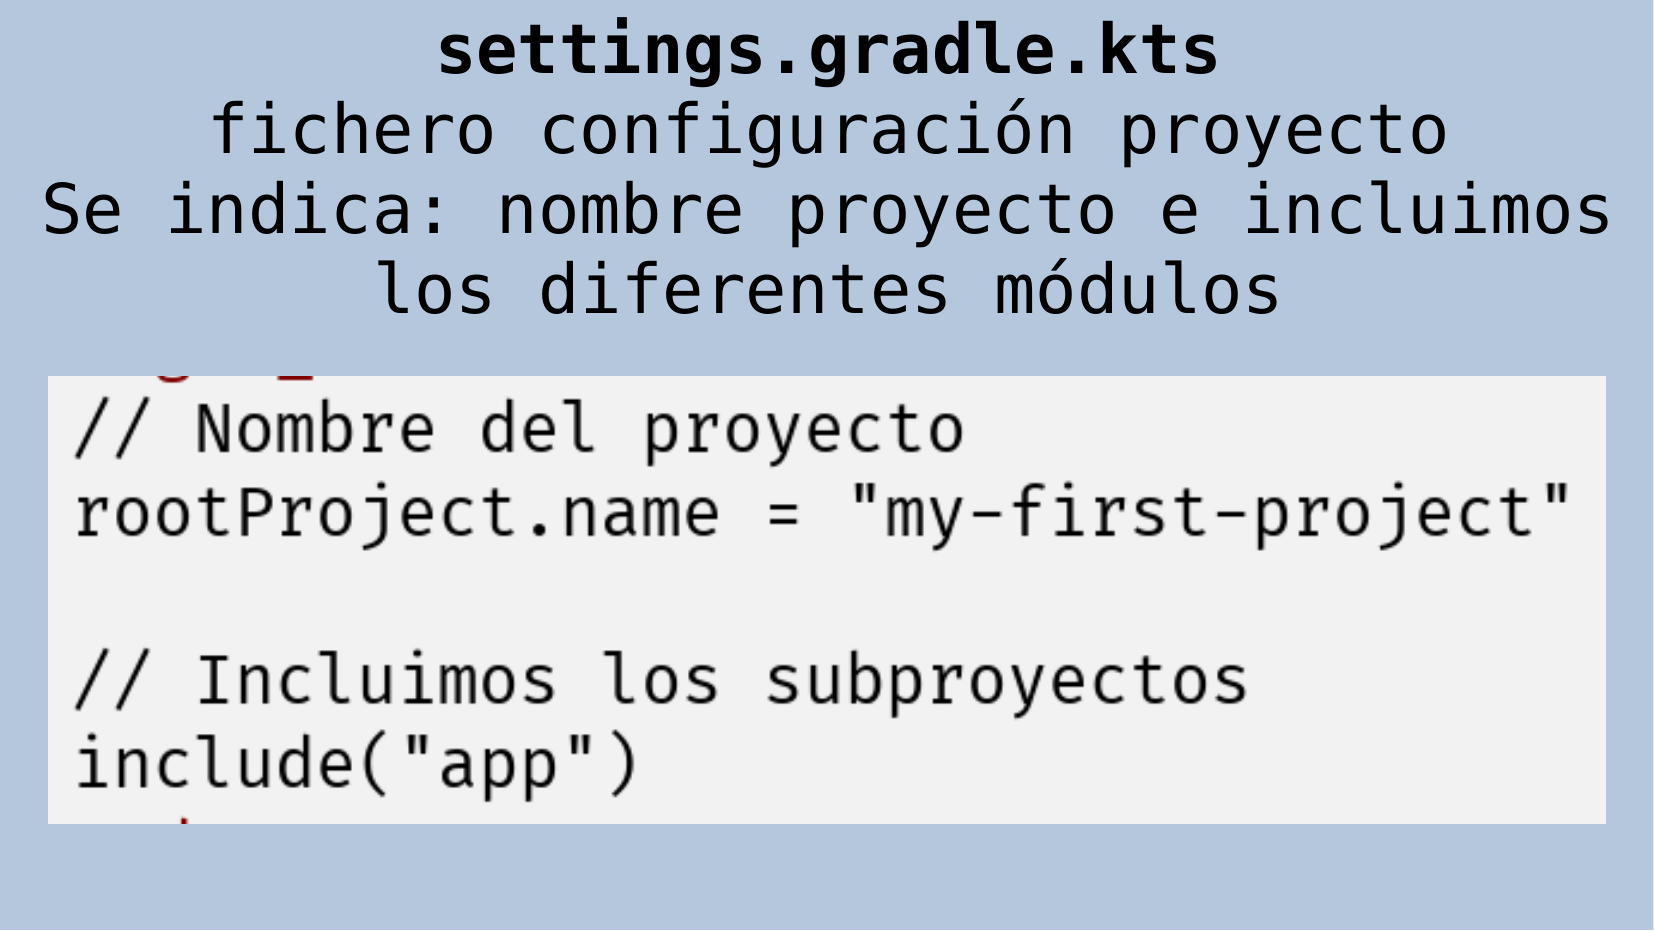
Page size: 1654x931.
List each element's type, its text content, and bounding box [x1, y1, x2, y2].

title settings.gradle.kts fichero configuración proyecto Se indica: nombre proyecto e incluimos los diferentes módulos [19, 9, 1640, 331]
picture [48, 376, 1606, 824]
